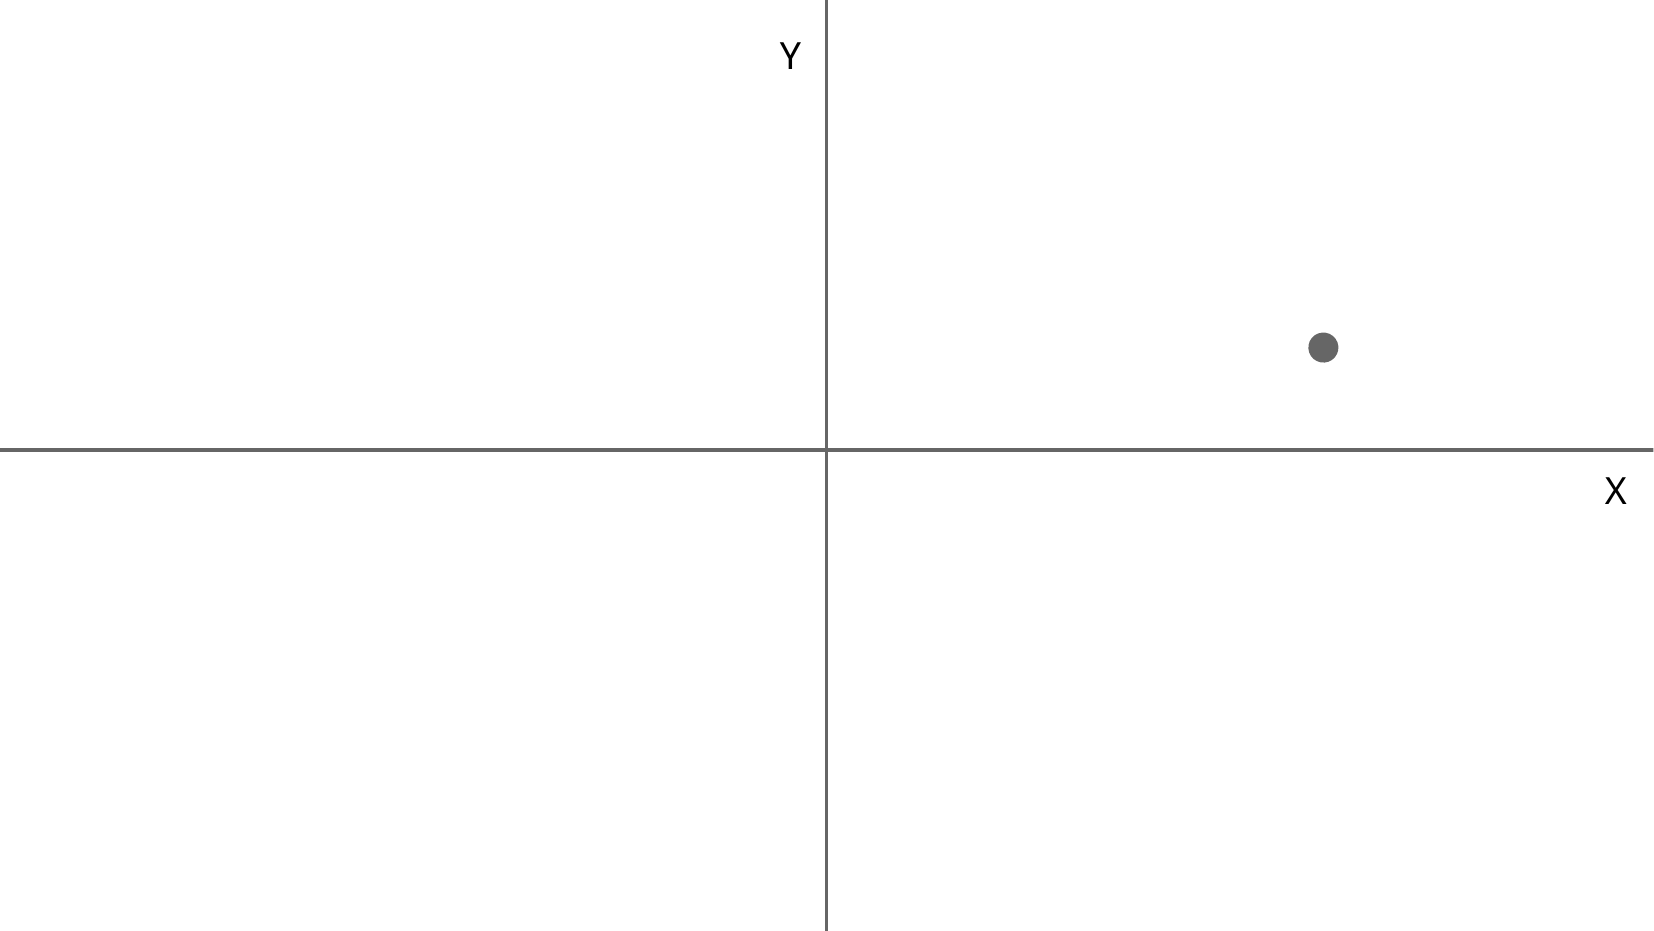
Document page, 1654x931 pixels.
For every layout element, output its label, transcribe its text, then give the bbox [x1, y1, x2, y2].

text_box X [1590, 457, 1651, 511]
text_box Y [765, 22, 826, 76]
text_box [1308, 332, 1339, 363]
